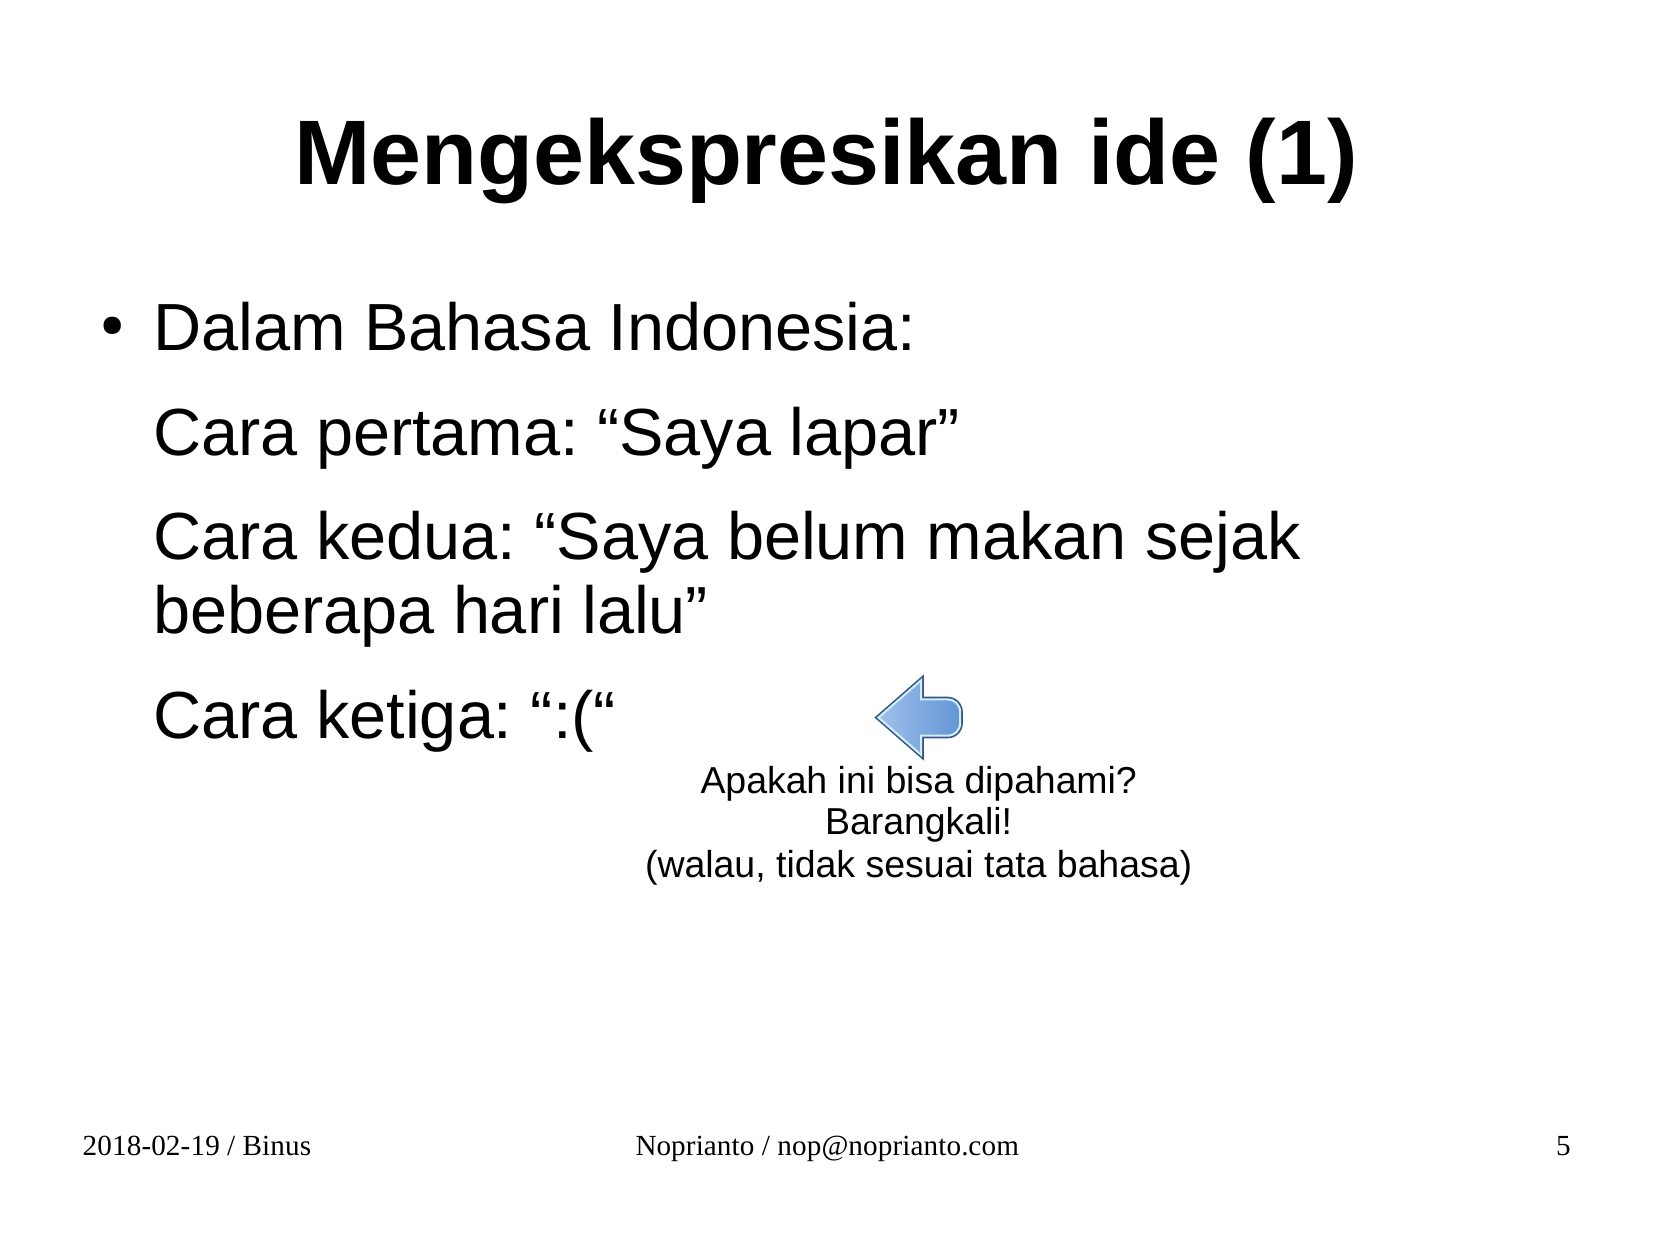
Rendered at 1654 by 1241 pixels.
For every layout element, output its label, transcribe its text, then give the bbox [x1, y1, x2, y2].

picture [870, 669, 968, 766]
list Dalam Bahasa Indonesia: Cara pertama: “Saya lapar” Cara kedua: “Saya belum makan sejak beberapa hari lalu” Cara ketiga: “:(“ [82, 290, 1571, 1010]
title Mengekspresikan ide (1) [82, 49, 1571, 257]
